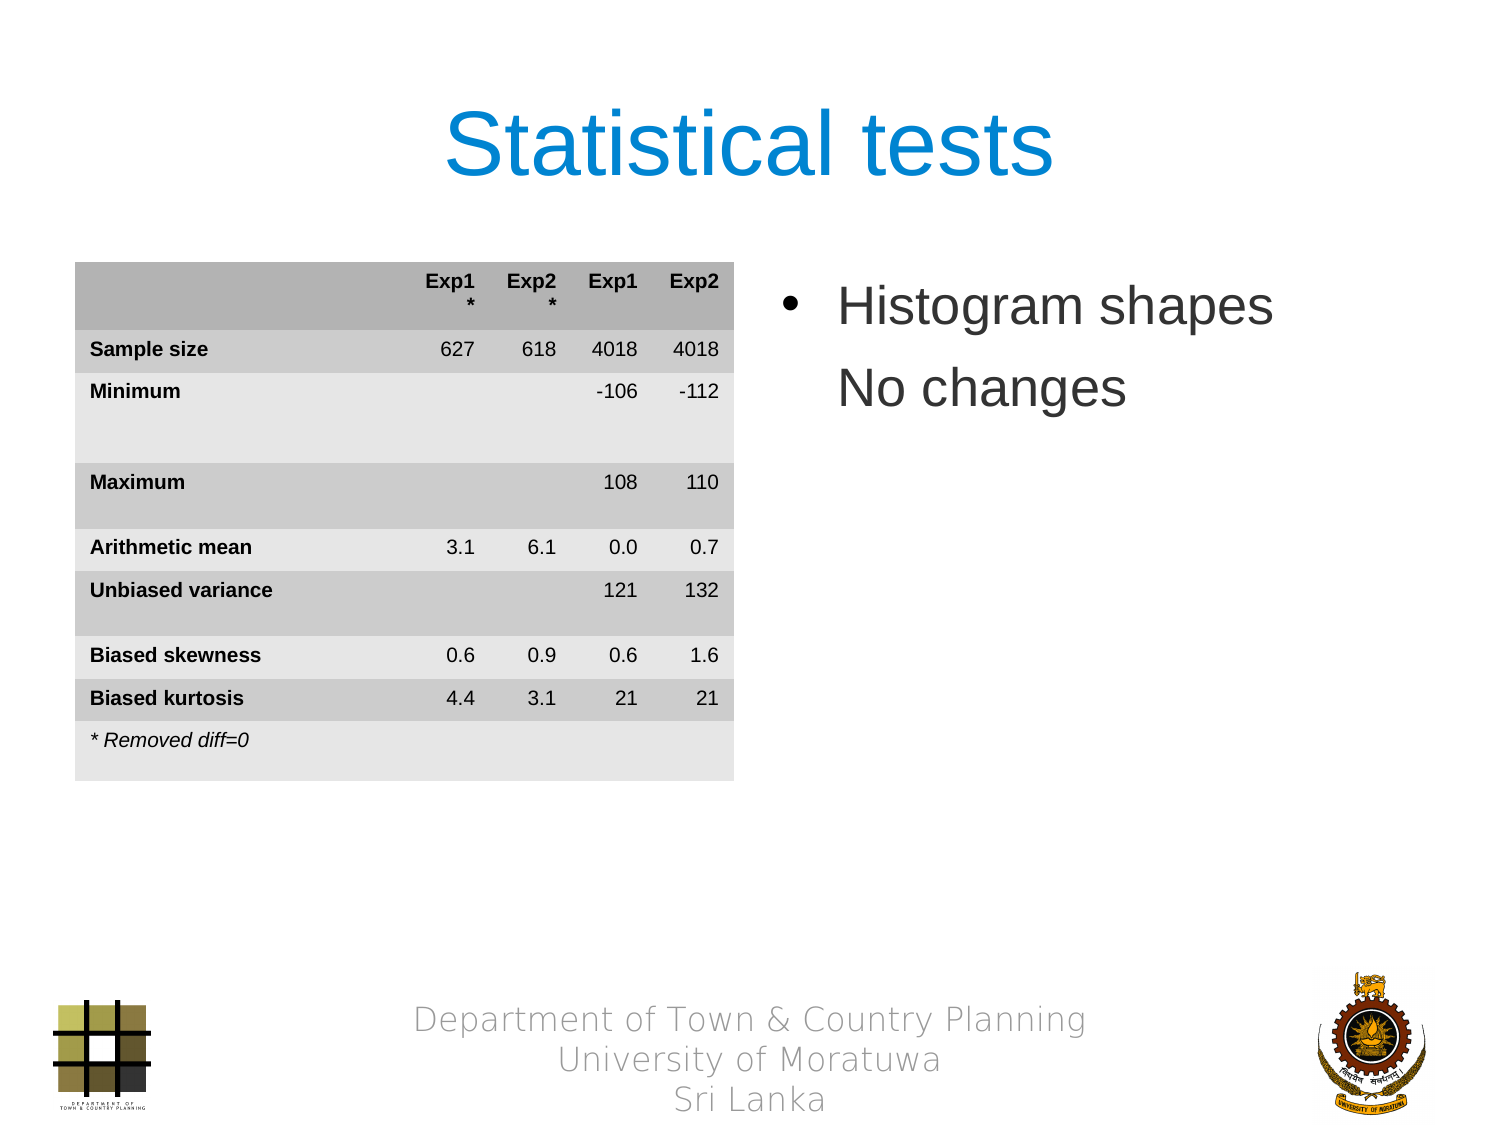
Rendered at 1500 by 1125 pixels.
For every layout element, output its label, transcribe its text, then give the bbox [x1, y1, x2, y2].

title Statistical tests [75, 45, 1426, 233]
table_cell 4018 [571, 330, 653, 373]
table_cell 21 [653, 679, 734, 721]
table_header Exp2* [490, 262, 571, 330]
table_cell 627 [408, 330, 490, 373]
table_cell 3.1 [490, 679, 571, 721]
table_cell 6.1 [490, 529, 571, 571]
table_cell 132 [653, 571, 734, 636]
table_cell [408, 721, 490, 781]
table_cell [490, 571, 571, 636]
table_cell [490, 721, 571, 781]
table_cell -106 [571, 373, 653, 463]
table_cell Maximum [75, 463, 408, 529]
table_cell Minimum [75, 373, 408, 463]
table_cell Arithmetic mean [75, 529, 408, 571]
table_cell 0.9 [490, 636, 571, 679]
table_cell Unbiased variance [75, 571, 408, 636]
table_cell 3.1 [408, 529, 490, 571]
table_cell [408, 463, 490, 529]
table_cell Sample size [75, 330, 408, 373]
picture [1312, 966, 1435, 1125]
table_cell 4.4 [408, 679, 490, 721]
table_cell 0.6 [571, 636, 653, 679]
picture [53, 1000, 151, 1110]
table_cell 0.7 [653, 529, 734, 571]
list Histogram shapes No changes [766, 262, 1426, 916]
table_cell -112 [653, 373, 734, 463]
table_cell 0.6 [408, 636, 490, 679]
table_cell 121 [571, 571, 653, 636]
table_cell Biased kurtosis [75, 679, 408, 721]
table_cell 618 [490, 330, 571, 373]
table_header Exp2 [653, 262, 734, 330]
table_header [75, 262, 408, 330]
table_header Exp1 [571, 262, 653, 330]
table_cell 4018 [653, 330, 734, 373]
table_cell [408, 571, 490, 636]
table_cell [490, 463, 571, 529]
table_cell * Removed diff=0 [75, 721, 408, 781]
table_cell 1.6 [653, 636, 734, 679]
table_cell 21 [571, 679, 653, 721]
table_header Exp1* [408, 262, 490, 330]
table_cell [408, 373, 490, 463]
table_cell [490, 373, 571, 463]
table_cell Biased skewness [75, 636, 408, 679]
table_cell 0.0 [571, 529, 653, 571]
table_cell 110 [653, 463, 734, 529]
table_cell [571, 721, 653, 781]
table_cell [653, 721, 734, 781]
table_cell 108 [571, 463, 653, 529]
